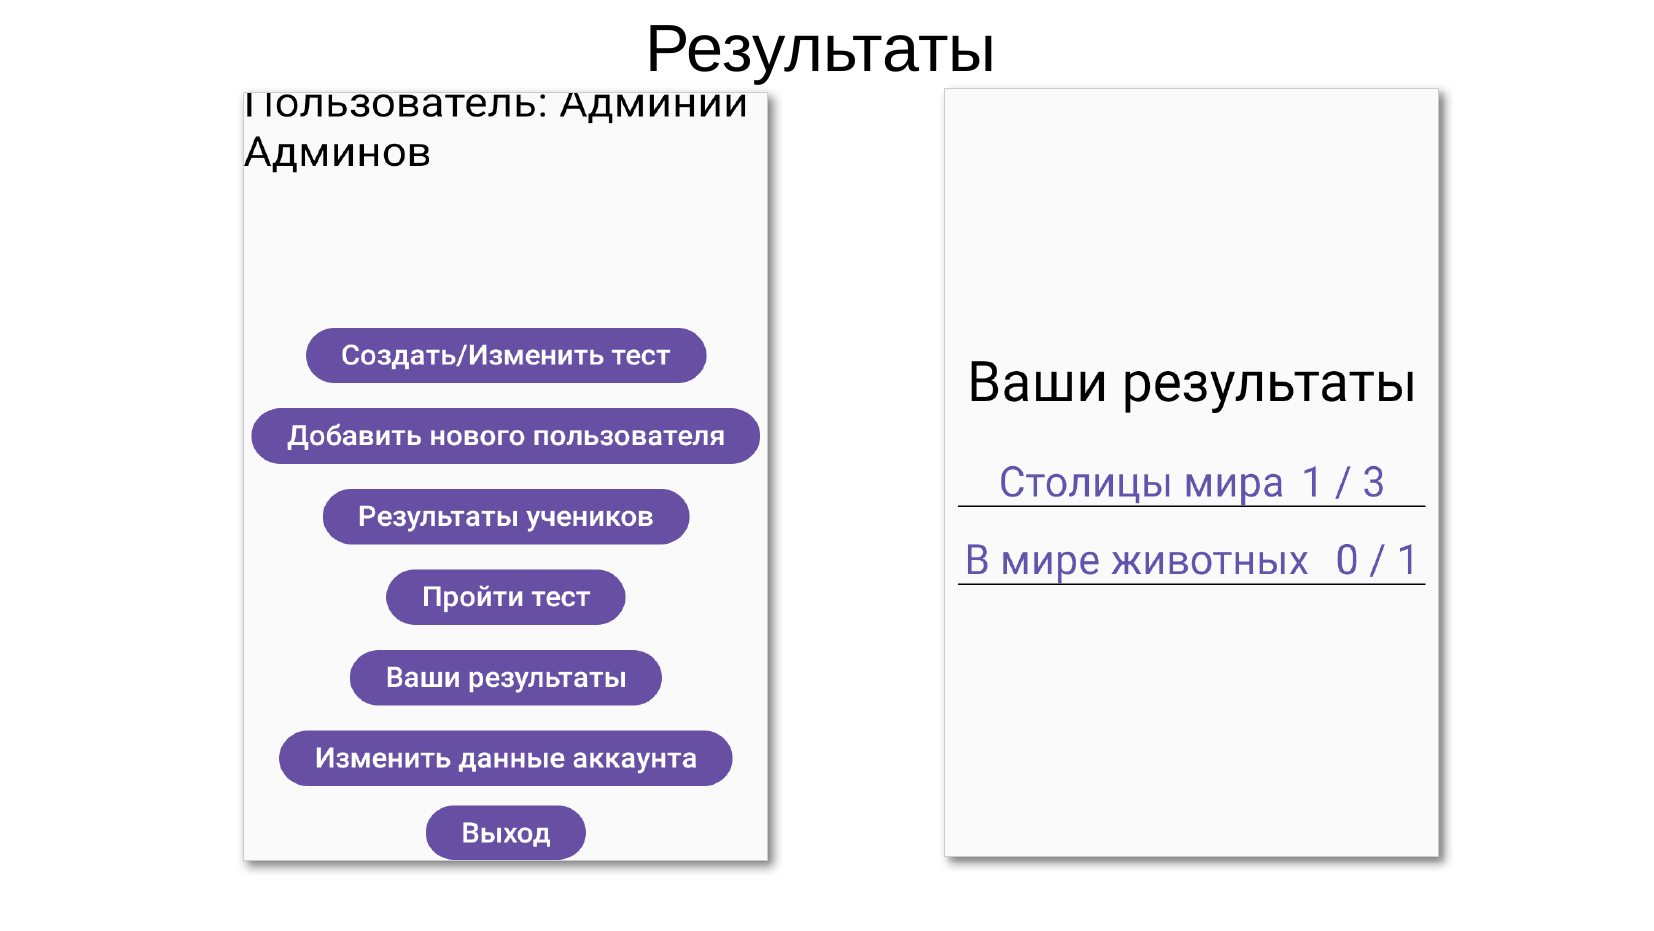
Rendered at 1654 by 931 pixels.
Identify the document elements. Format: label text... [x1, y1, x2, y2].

title Результаты [76, 0, 1565, 126]
picture [944, 88, 1439, 857]
picture [243, 92, 768, 861]
